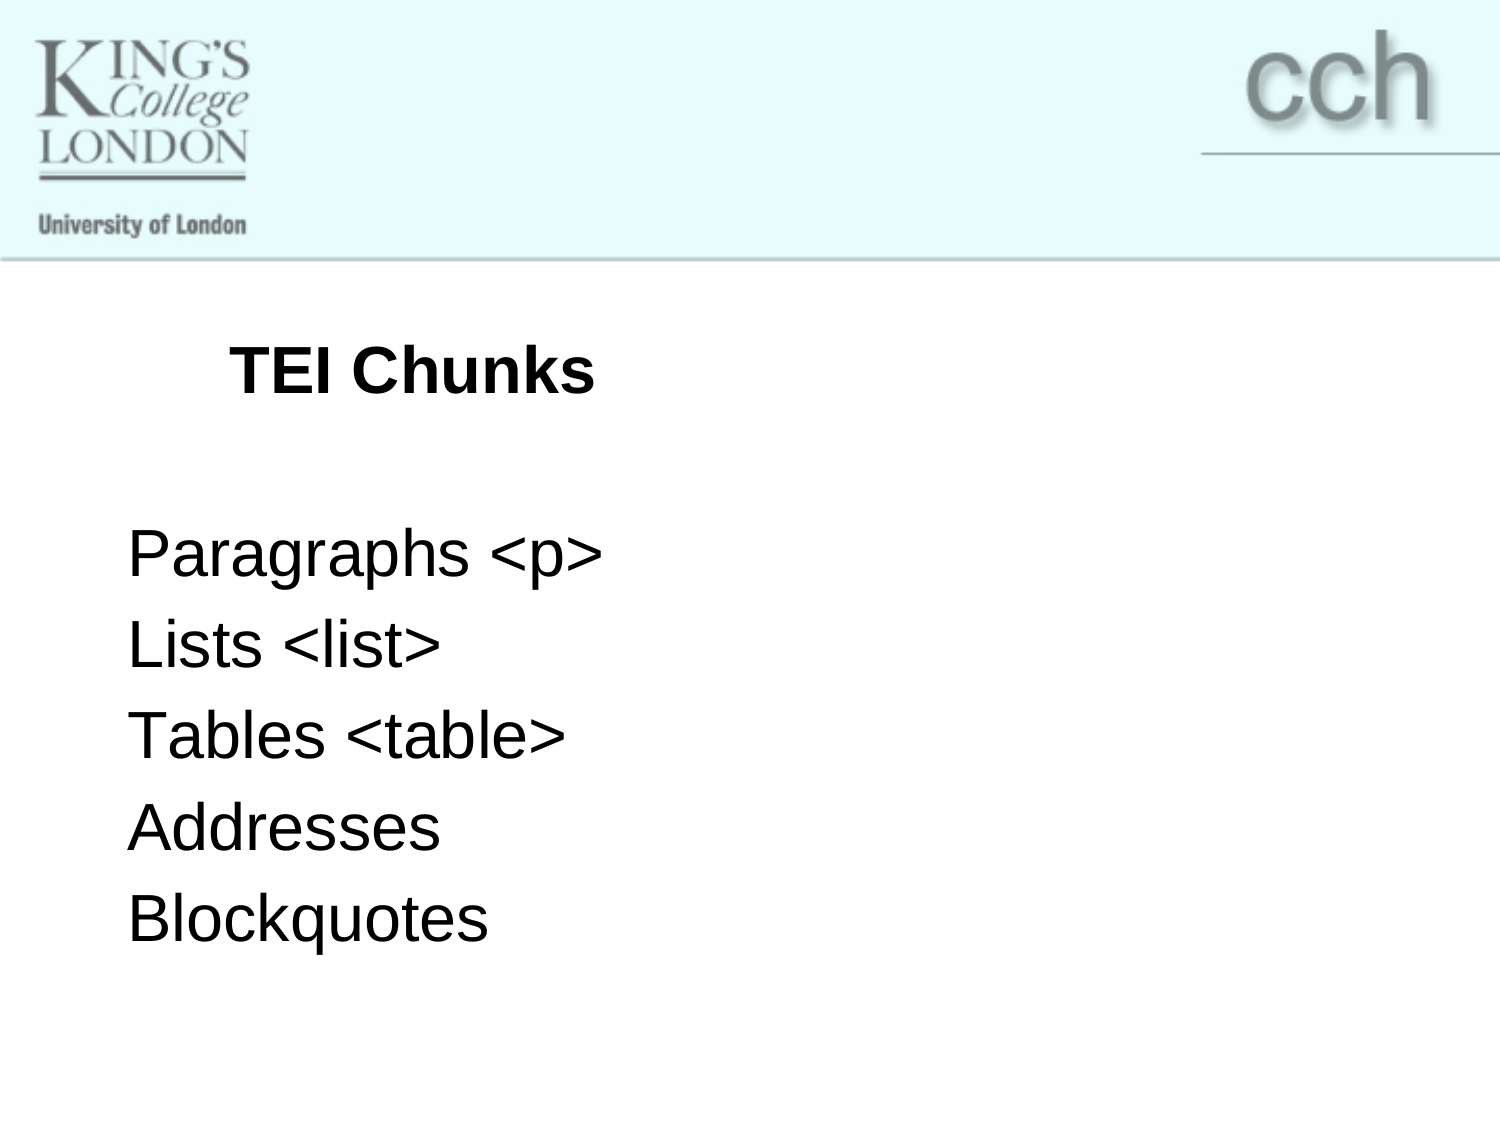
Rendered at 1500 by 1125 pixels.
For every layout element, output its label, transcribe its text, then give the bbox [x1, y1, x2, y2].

picture [0, 0, 1500, 1125]
list TEI Chunks Paragraphs <p> Lists <list> Tables <table> Addresses Blockquotes [112, 324, 1388, 1025]
